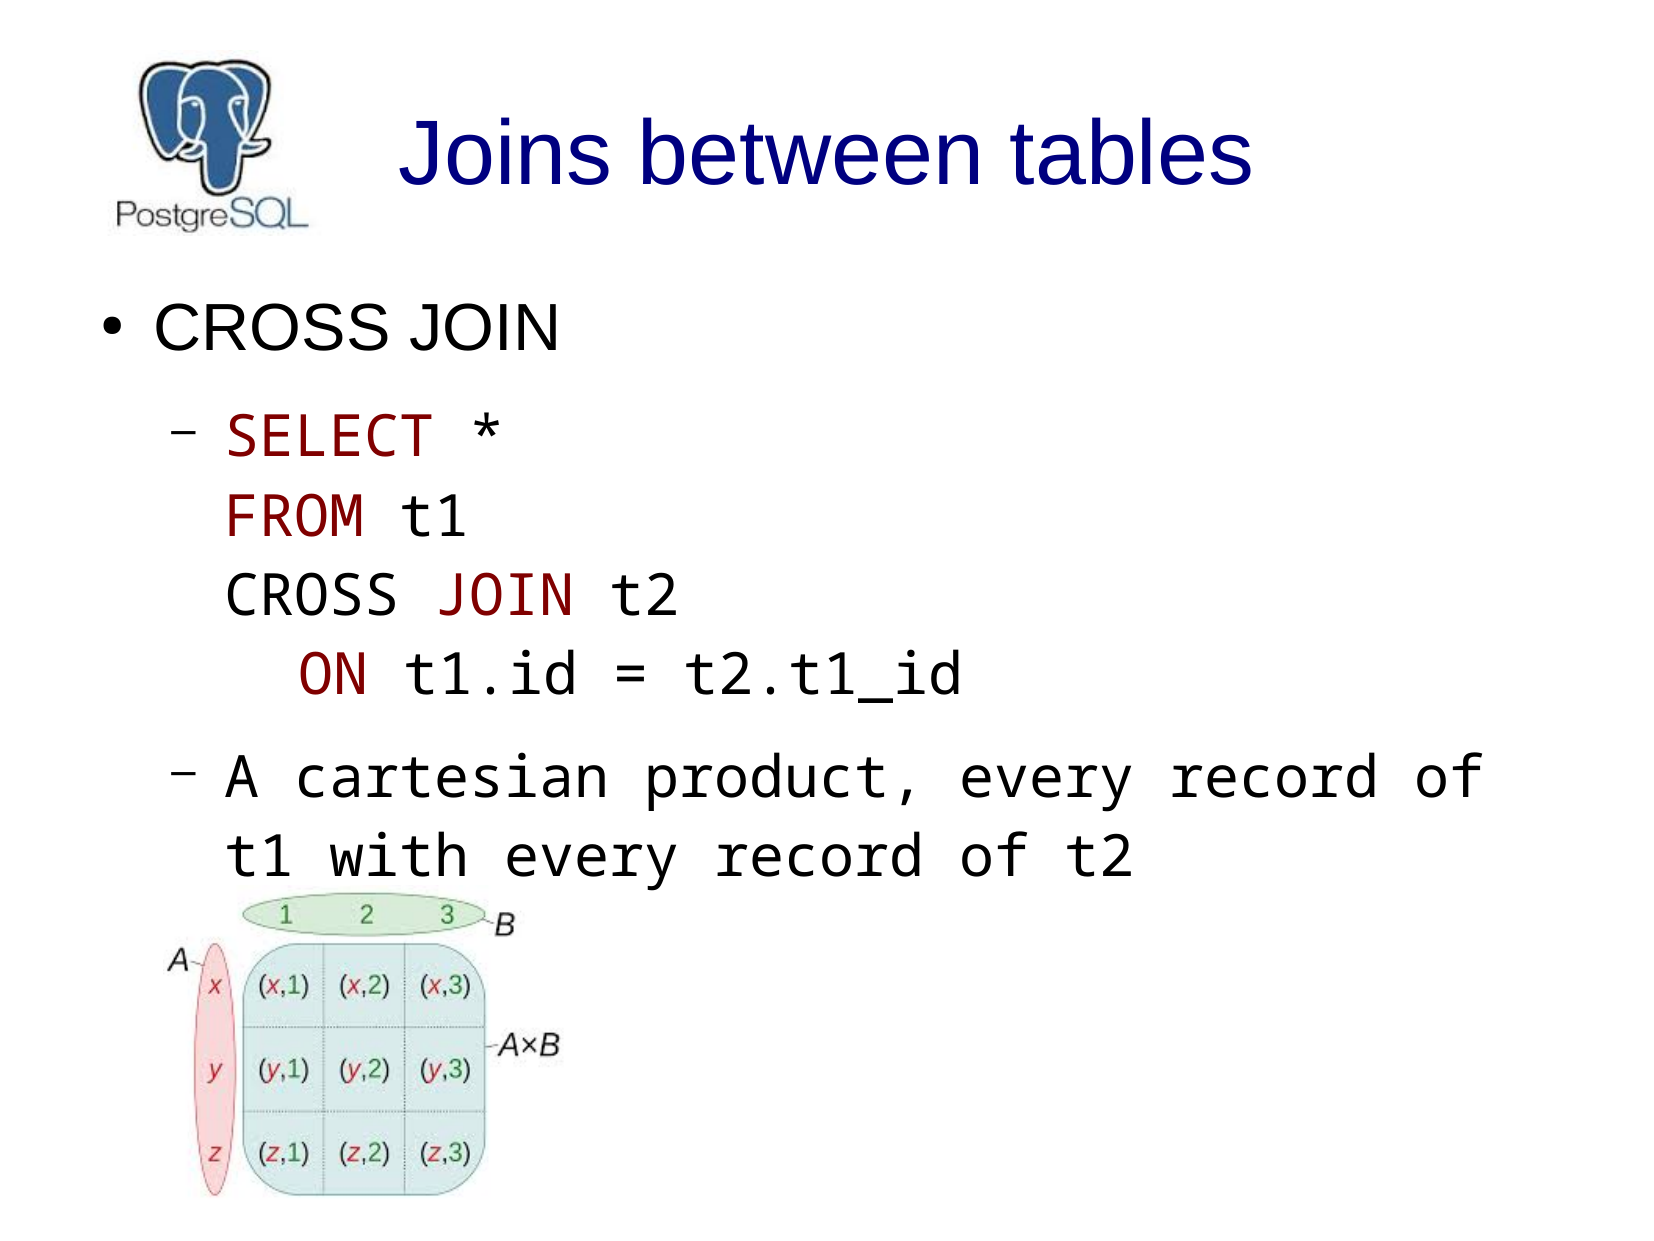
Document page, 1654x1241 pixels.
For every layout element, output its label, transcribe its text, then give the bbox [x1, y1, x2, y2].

list CROSS JOIN SELECT * FROM t1 CROSS JOIN t2 ON t1.id = t2.t1_id A cartesian product, every record of t1 with every record of t2 [82, 290, 1538, 1010]
title Joins between tables [82, 49, 1571, 257]
picture [163, 885, 567, 1204]
picture [58, 50, 356, 237]
